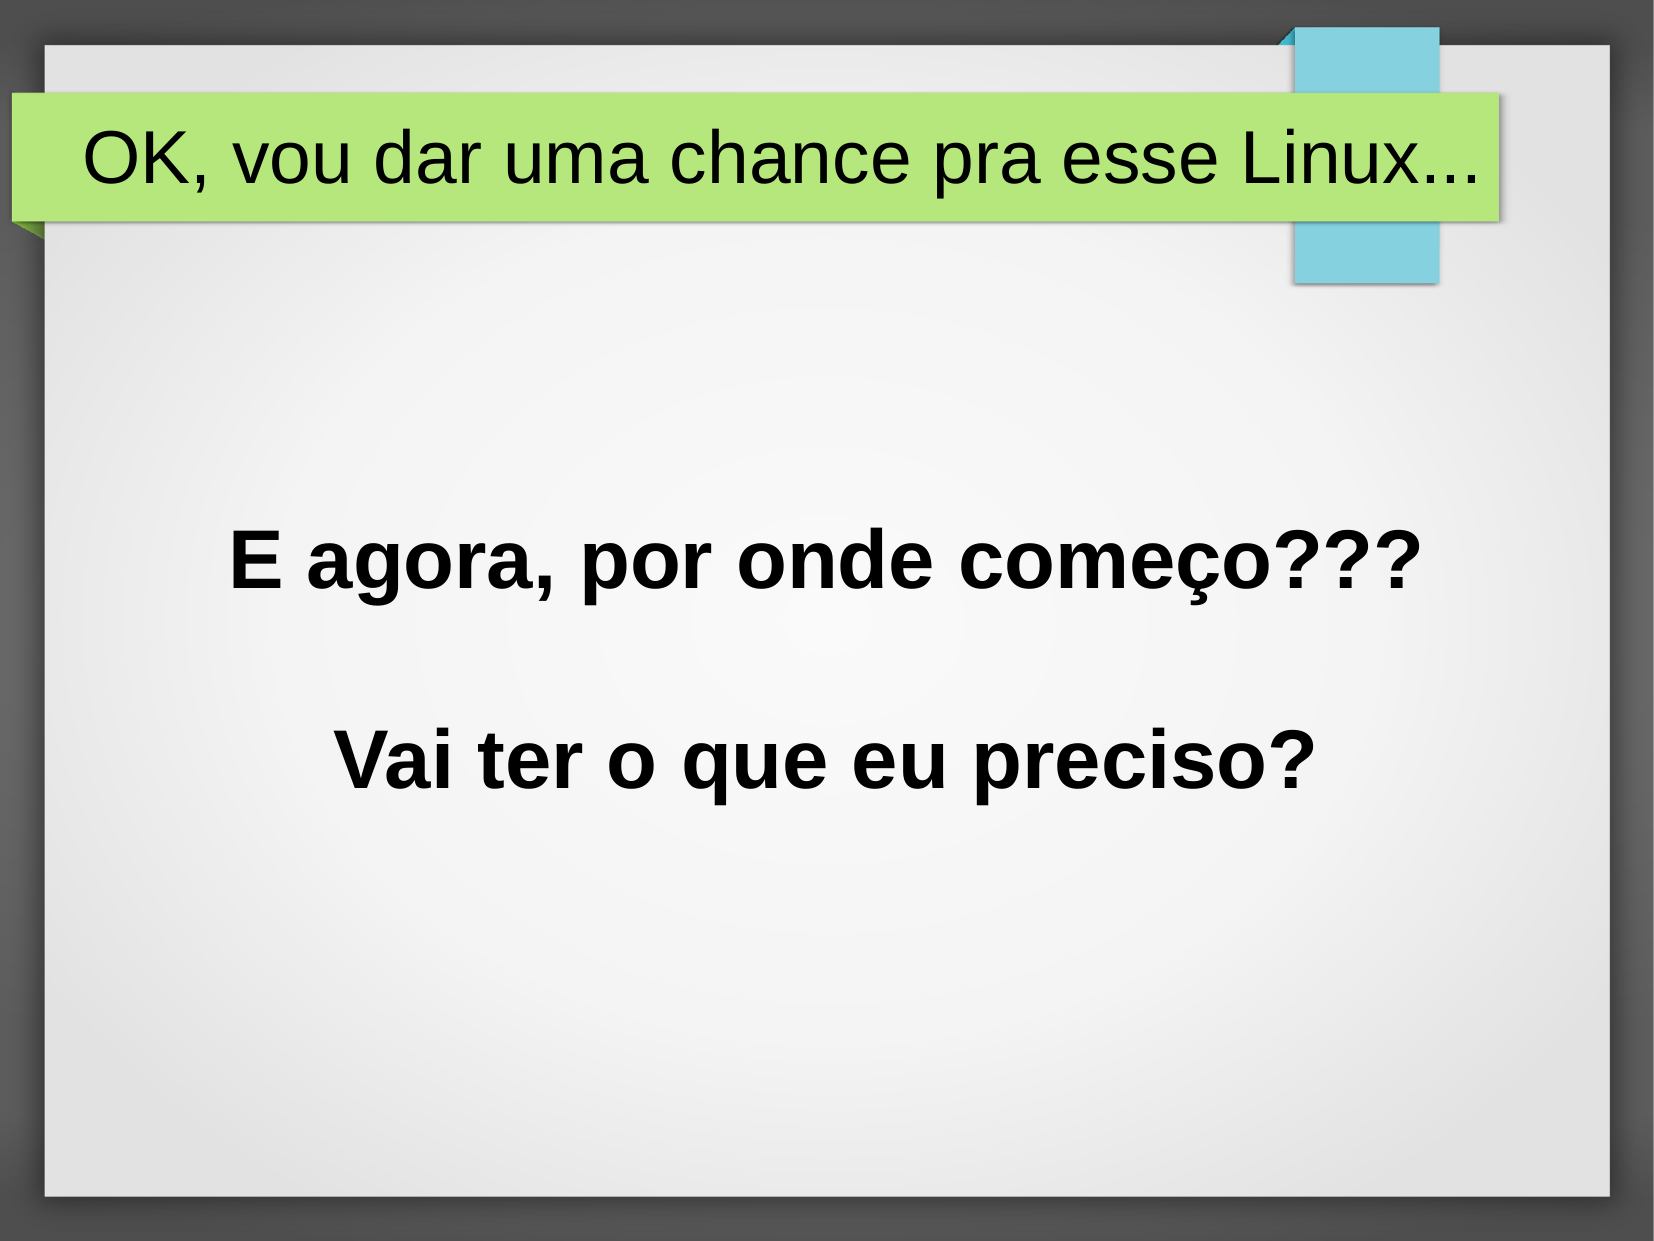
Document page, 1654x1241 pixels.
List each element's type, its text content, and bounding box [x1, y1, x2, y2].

text_box E agora, por onde começo??? Vai ter o que eu preciso? [82, 295, 1571, 1015]
picture [0, 0, 1654, 1241]
text_box OK, vou dar uma chance pra esse Linux... [82, 69, 1489, 238]
